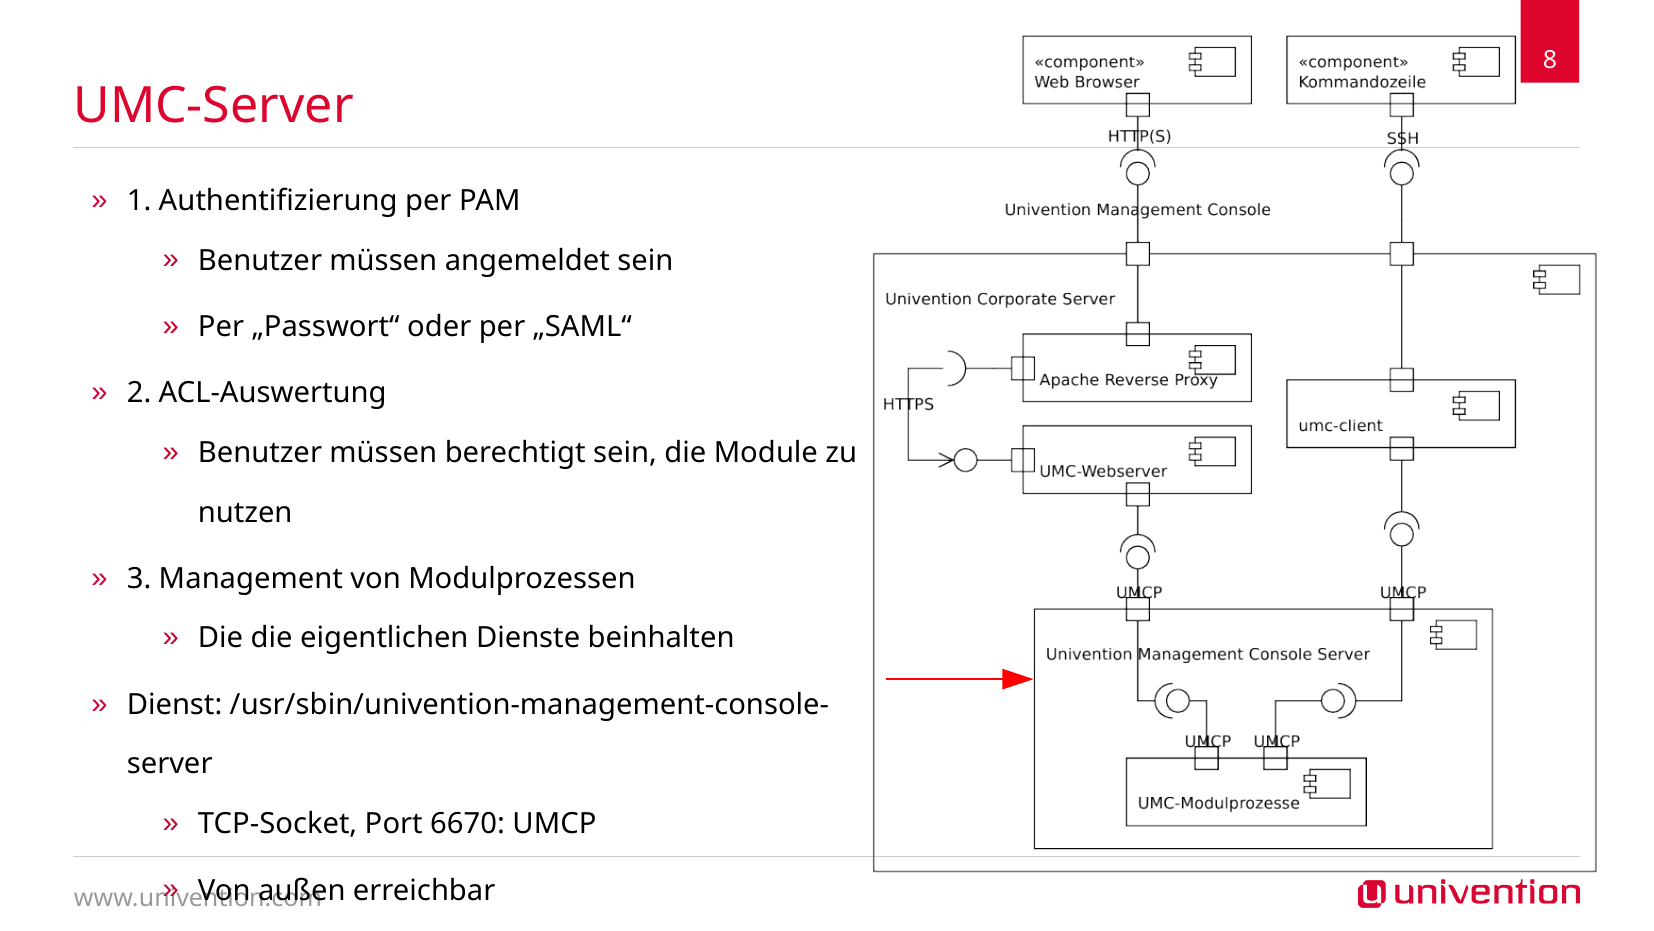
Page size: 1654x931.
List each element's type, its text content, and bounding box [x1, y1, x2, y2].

list 1. Authentifizierung per PAM Benutzer müssen angemeldet sein Per „Passwort“ oder per „SAML“ 2. ACL-Auswertung Benutzer müssen berechtigt sein, die Module zu nutzen 3. Management von Modulprozessen Die die eigentlichen Dienste beinhalten Dienst: /usr/sbin/univention-management-console-server TCP-Socket, Port 6670: UMCP Von außen erreichbar z.B. über Kommandozeilenclient „umc-client“ [73, 159, 832, 886]
title UMC-Server [73, 59, 832, 148]
picture [832, 11, 1633, 908]
